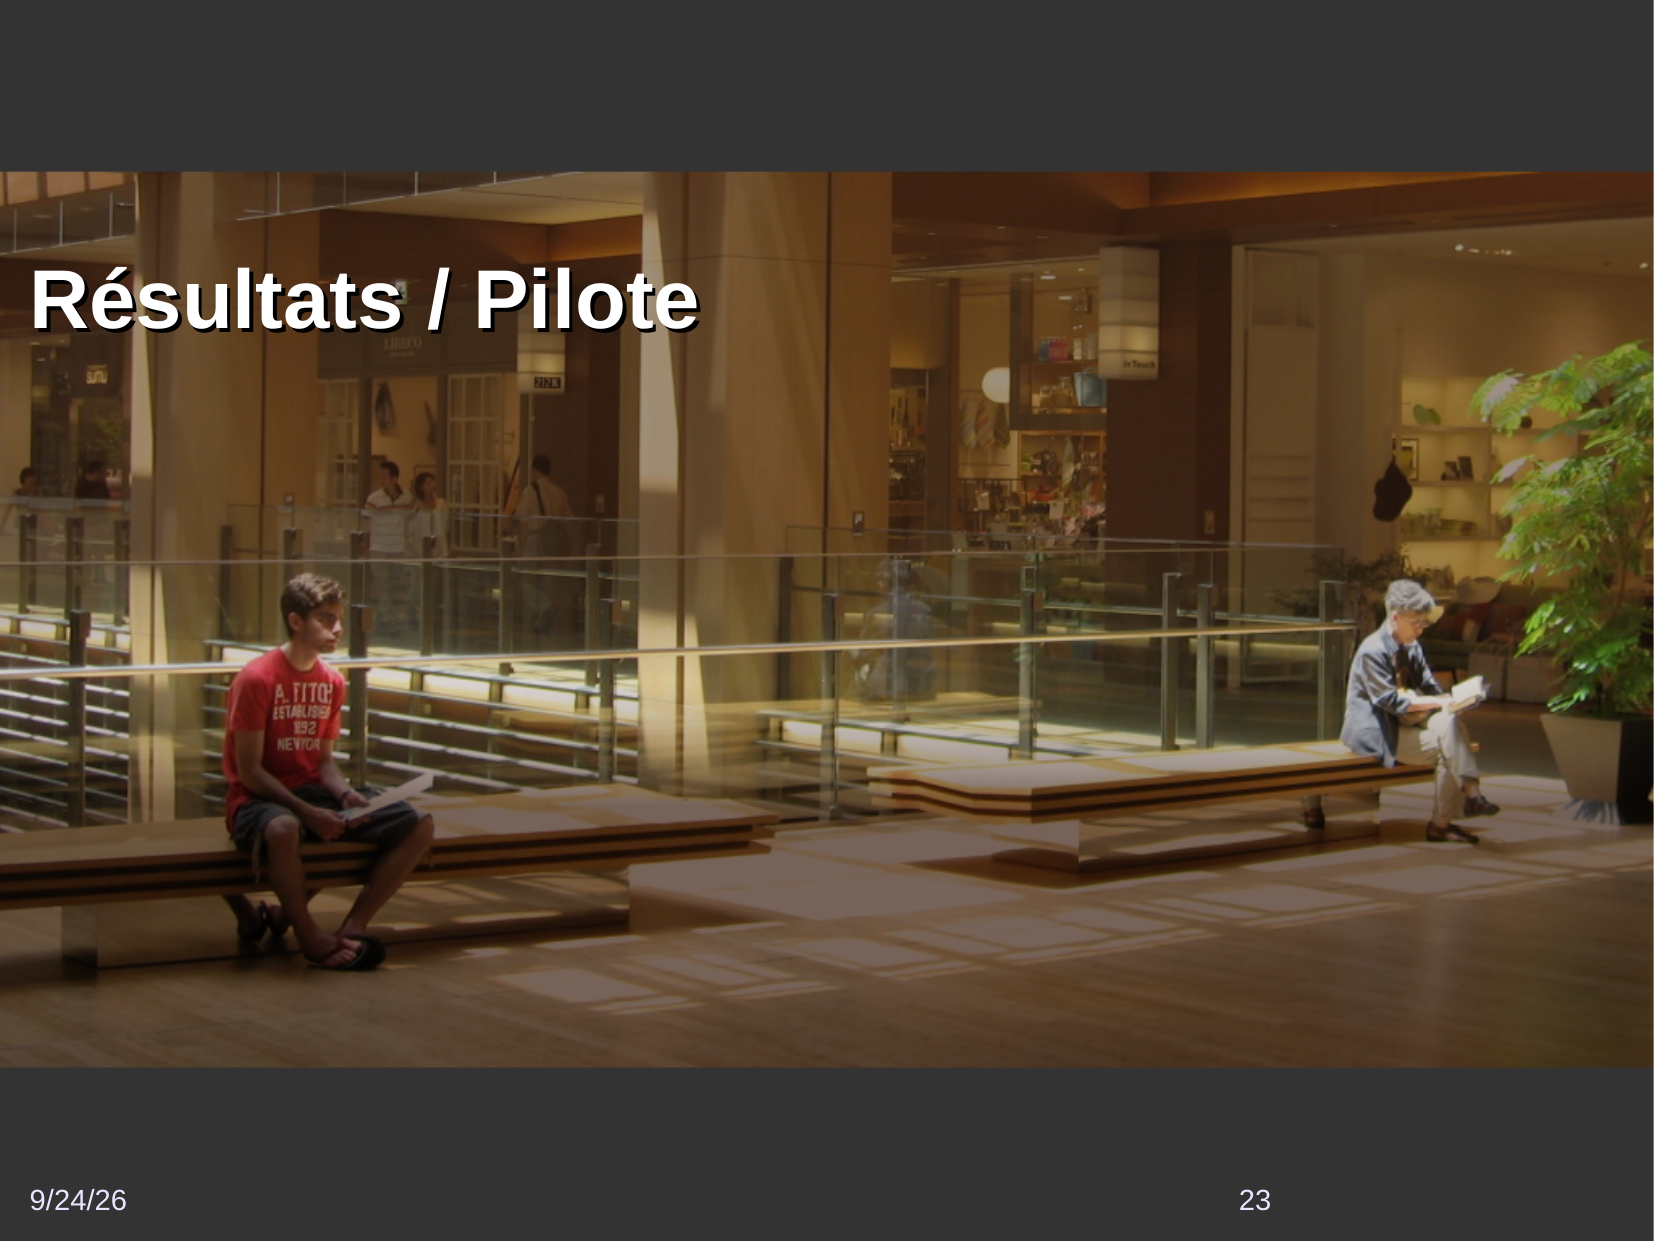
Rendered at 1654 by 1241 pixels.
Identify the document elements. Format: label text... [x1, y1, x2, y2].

title Résultats / Pilote [29, 244, 1506, 346]
text_box [29, 1181, 415, 1240]
text_box [1238, 1181, 1625, 1240]
